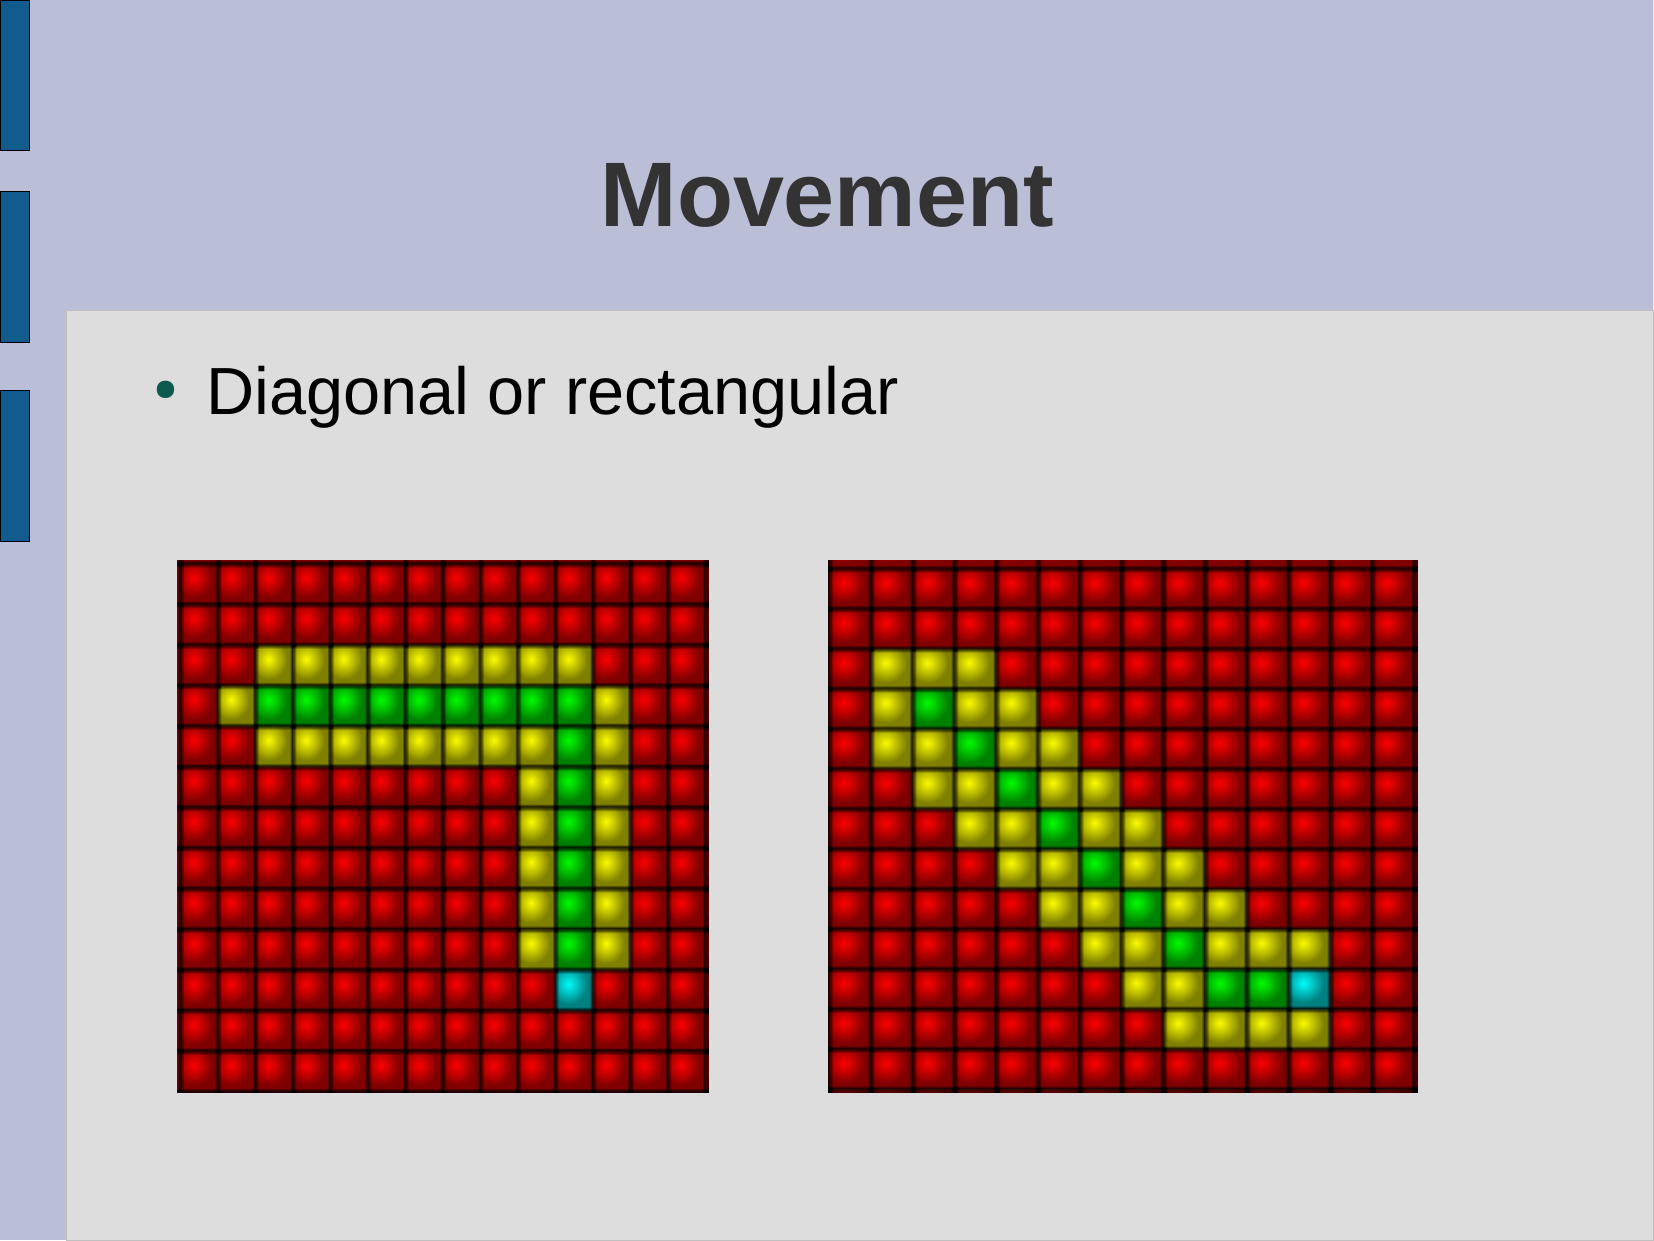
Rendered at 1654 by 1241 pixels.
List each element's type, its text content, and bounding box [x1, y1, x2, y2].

picture [177, 560, 709, 1093]
picture [828, 560, 1418, 1093]
title Movement [121, 91, 1534, 299]
list Diagonal or rectangular [118, 354, 1477, 443]
